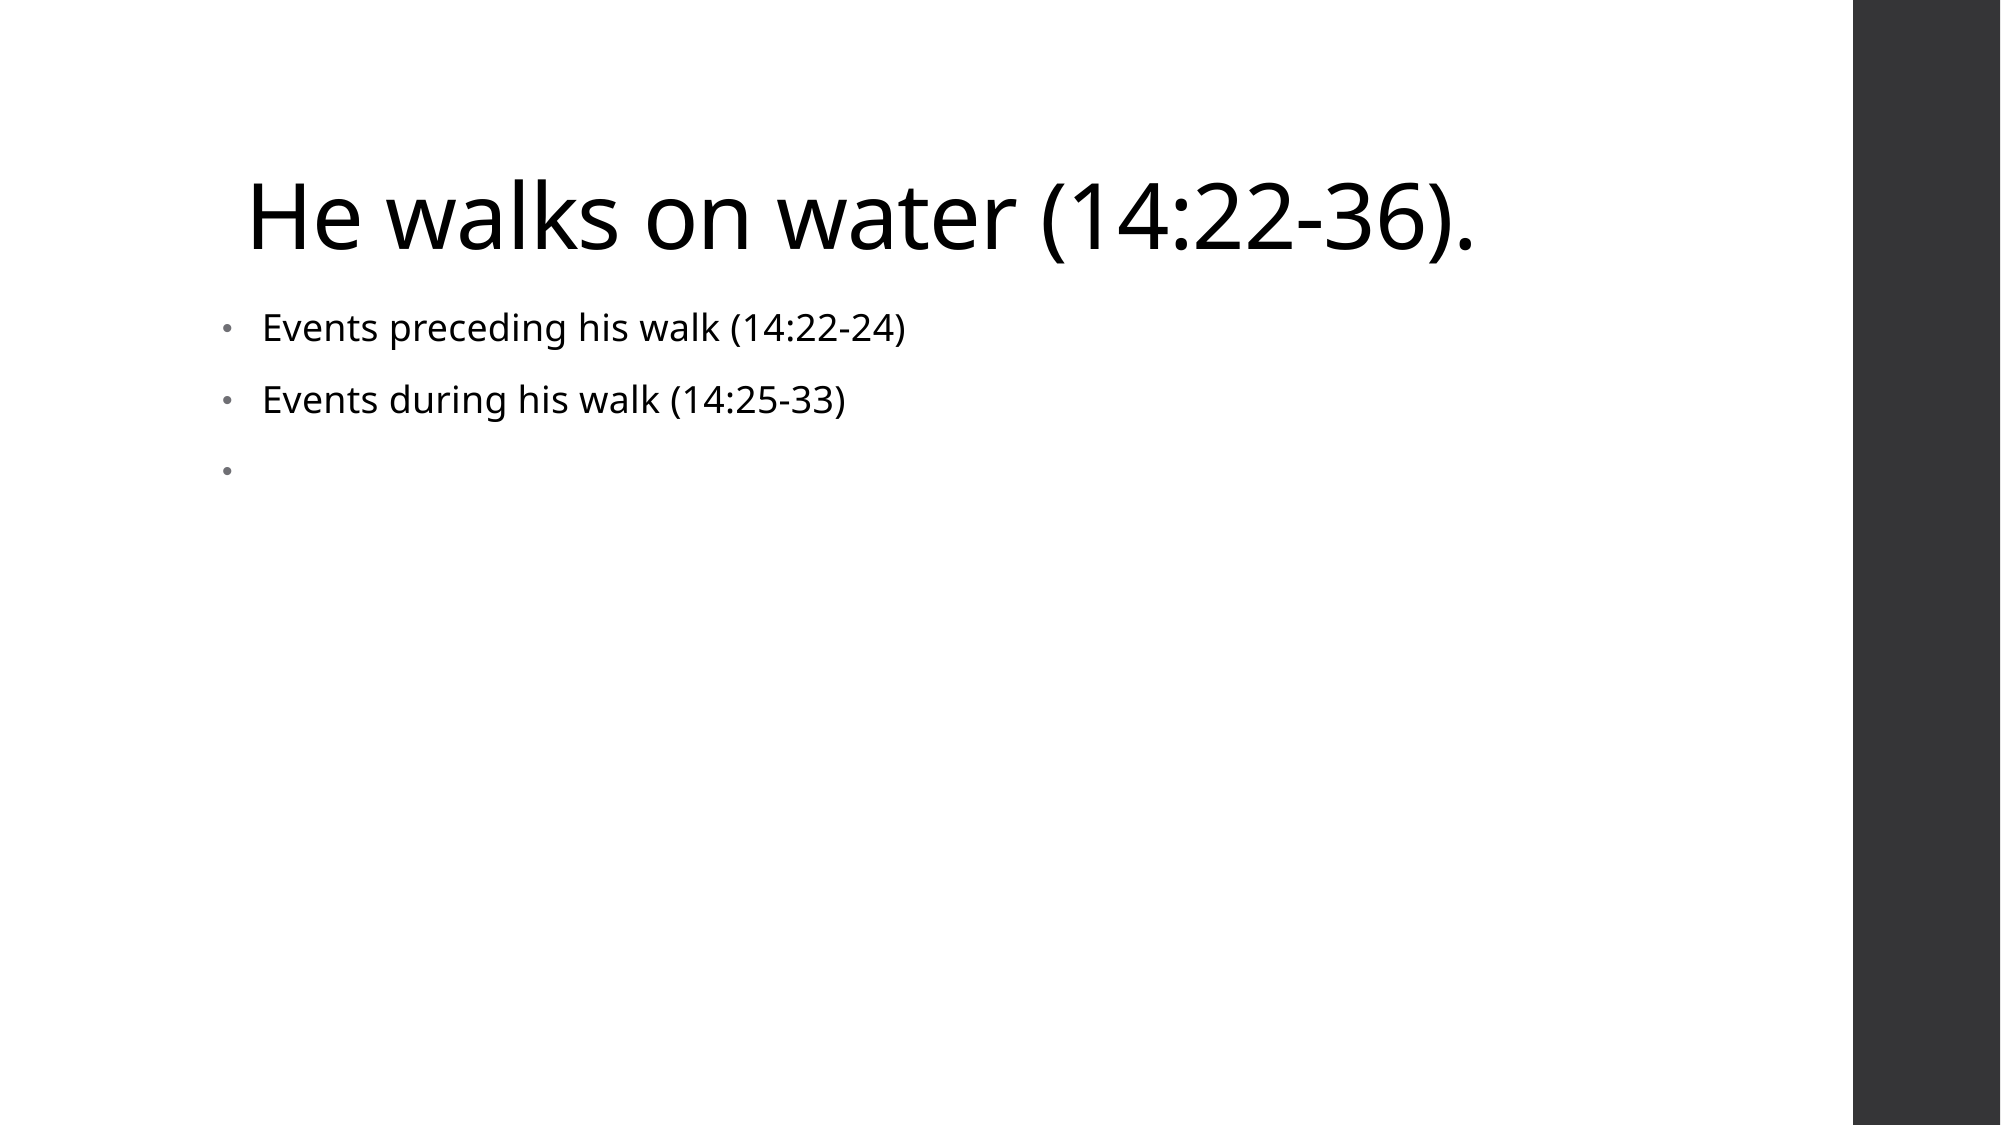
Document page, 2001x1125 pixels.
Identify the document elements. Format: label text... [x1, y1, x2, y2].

list Events preceding his walk (14:22-24) Events during his walk (14:25-33) [206, 299, 1617, 1014]
title He walks on water (14:22-36). [206, 60, 1797, 278]
